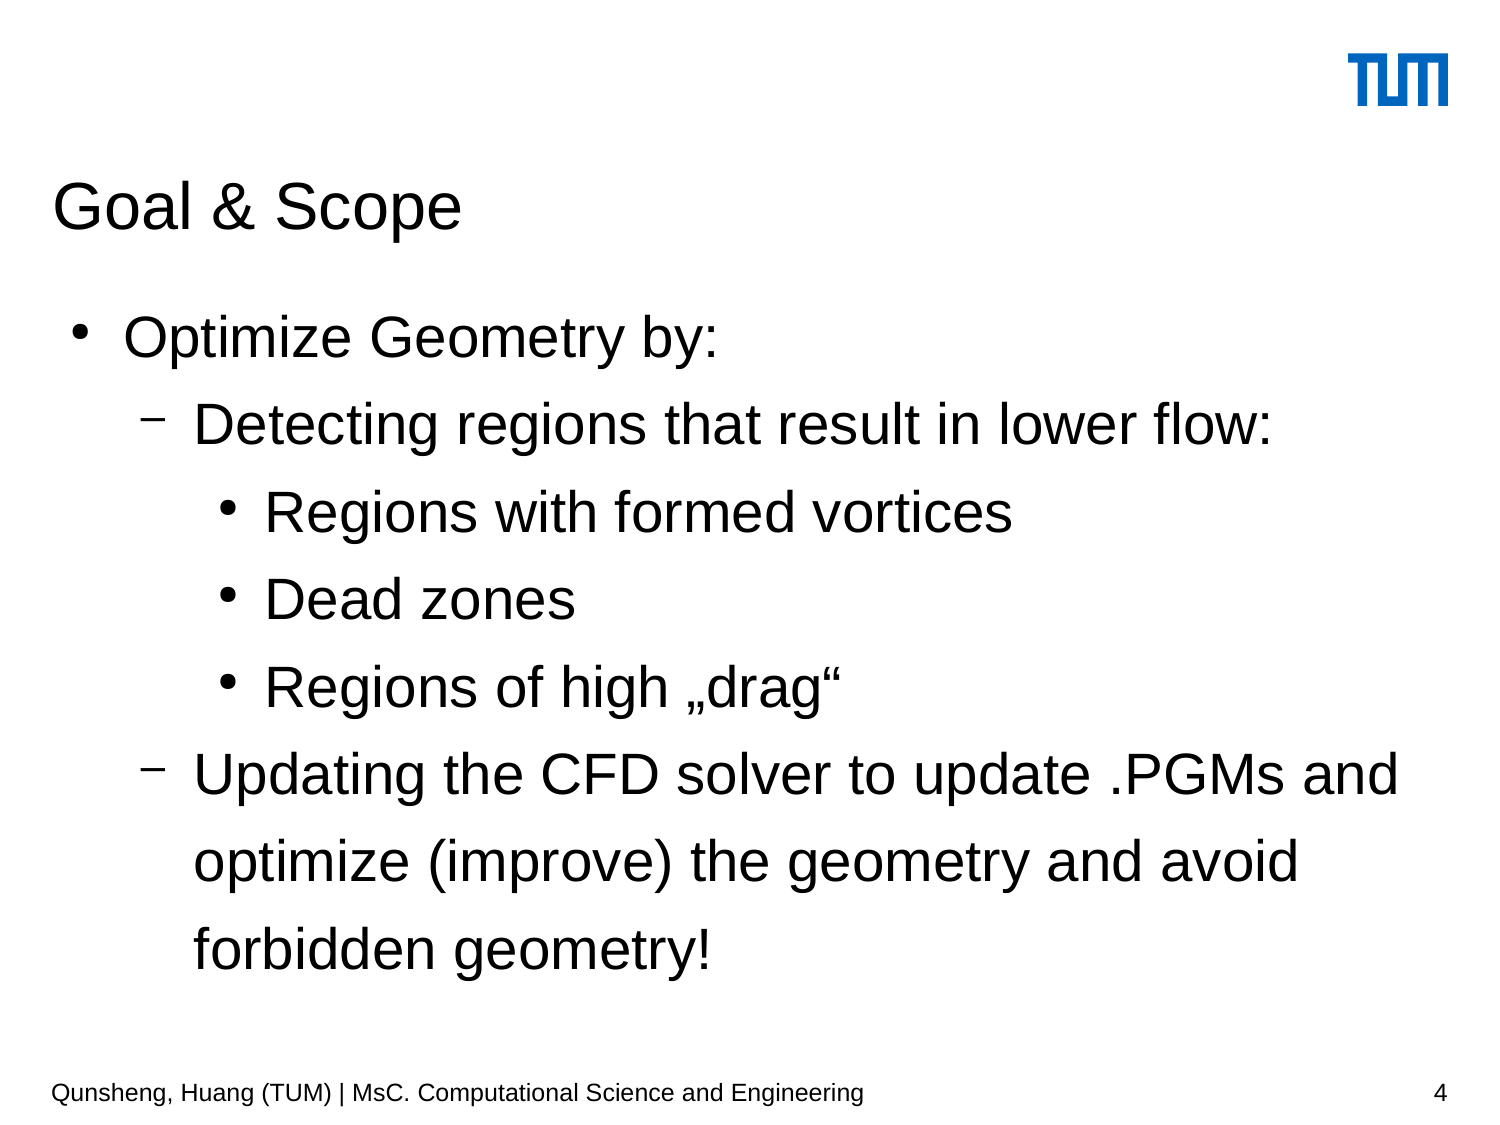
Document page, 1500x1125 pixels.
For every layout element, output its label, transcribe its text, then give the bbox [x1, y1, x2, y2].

slide_number <number> [1111, 1061, 1448, 1122]
list Optimize Geometry by: Detecting regions that result in lower flow: Regions with formed vortices Dead zones Regions of high „drag“ Updating the CFD solver to update .PGMs and optimize (improve) the geometry and avoid forbidden geometry! [52, 289, 1449, 1060]
title Goal & Scope [52, 163, 1449, 231]
